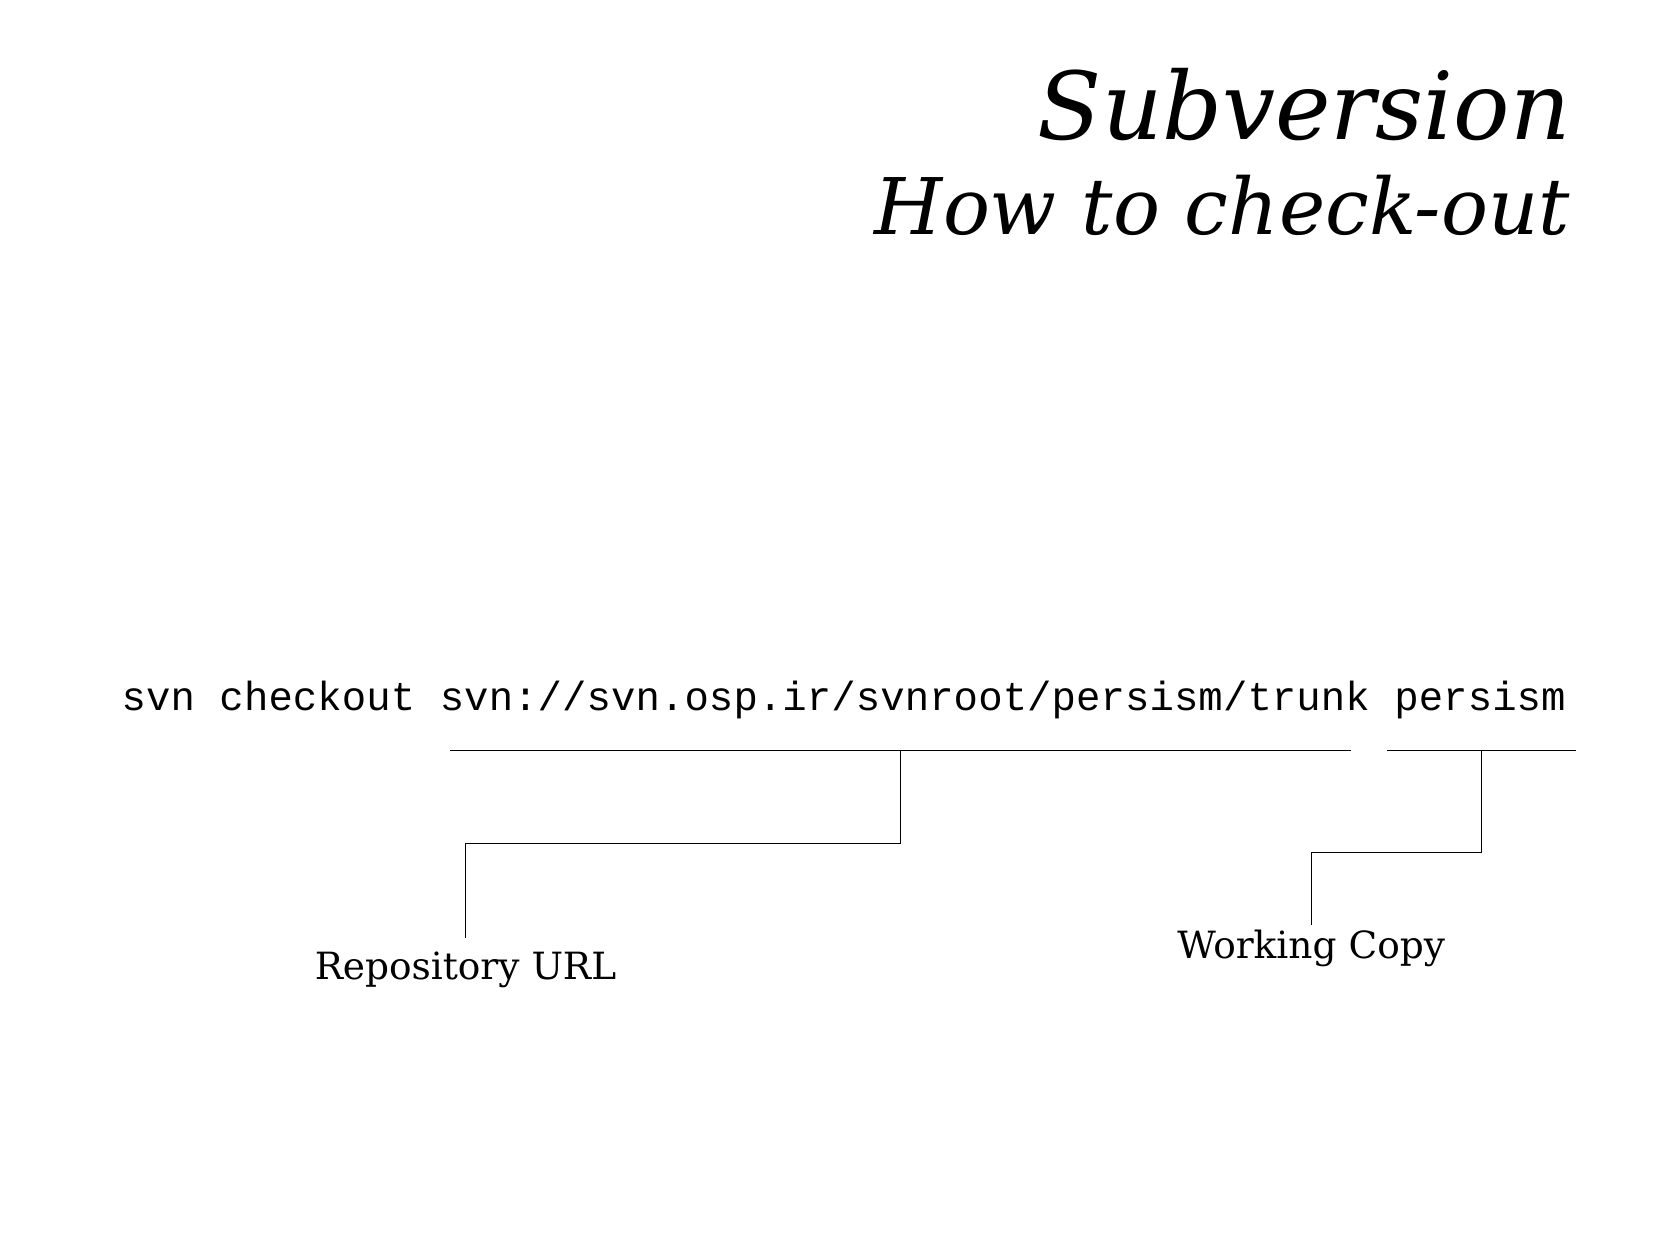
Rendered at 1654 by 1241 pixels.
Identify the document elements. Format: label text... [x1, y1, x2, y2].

subtitle svn checkout svn://svn.osp.ir/svnroot/persism/trunk persism [82, 297, 1571, 1101]
title Subversion How to check-out [82, 52, 1571, 254]
text_box Repository URL [300, 937, 632, 996]
text_box Working Copy [1162, 916, 1461, 976]
